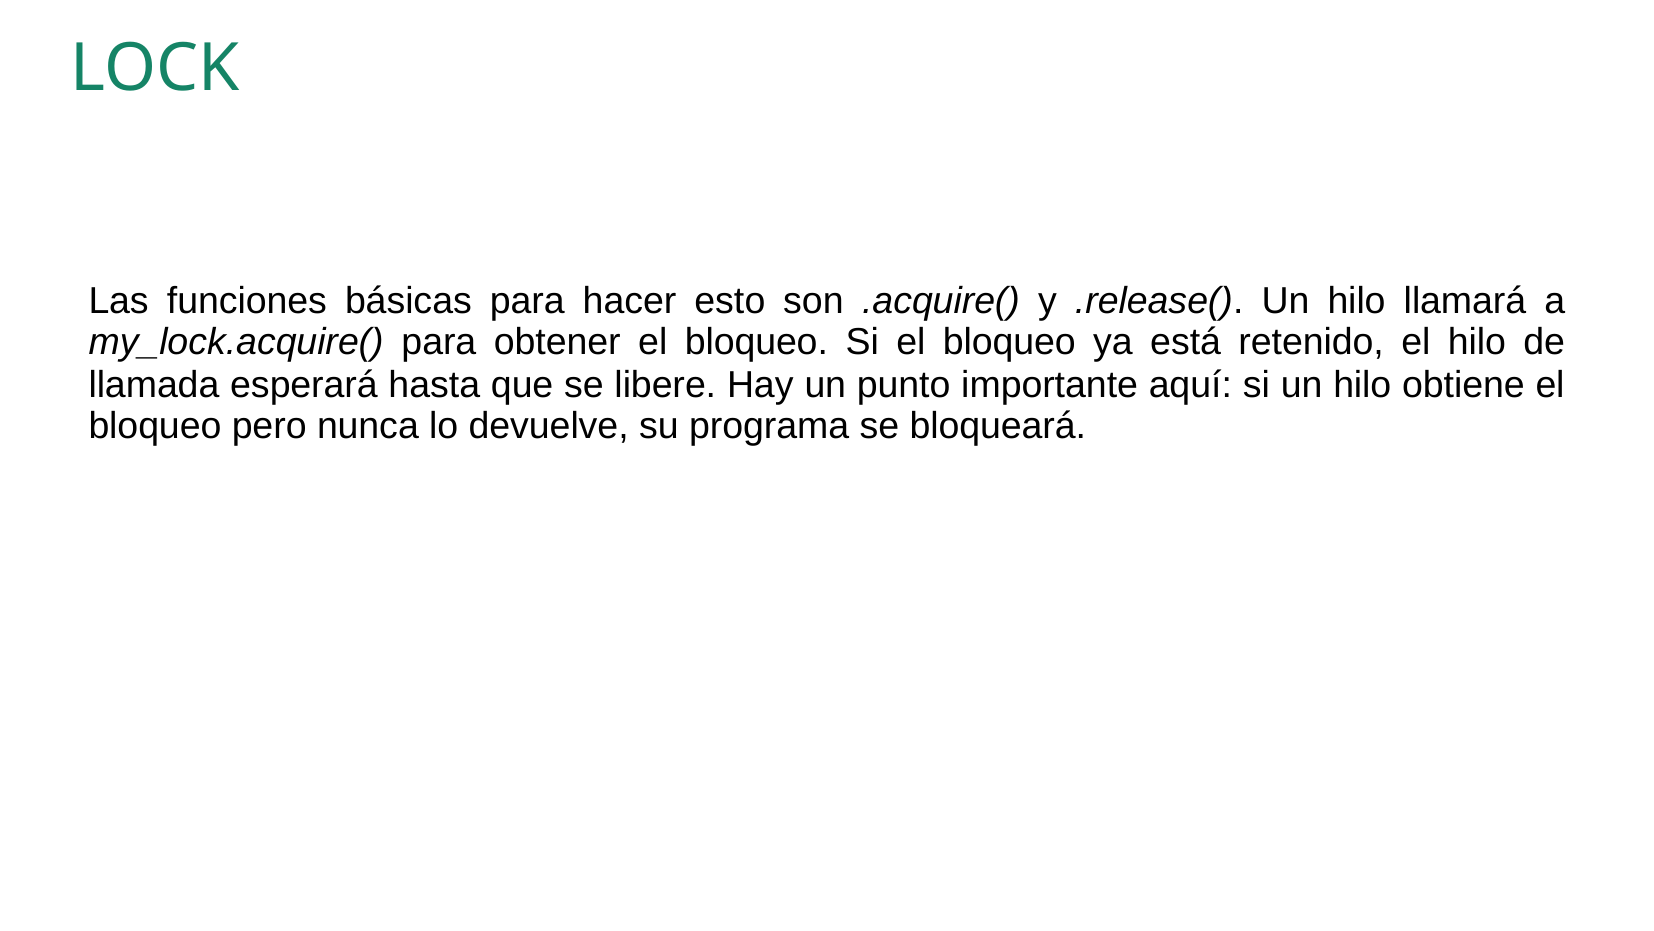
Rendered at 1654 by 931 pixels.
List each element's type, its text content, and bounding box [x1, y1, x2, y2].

title LOCK [70, 0, 1447, 159]
text_box Las funciones básicas para hacer esto son .acquire() y .release(). Un hilo llamará a my_lock.acquire() para obtener el bloqueo. Si el bloqueo ya está retenido, el hilo de llamada esperará hasta que se libere. Hay un punto importante aquí: si un hilo obtiene el bloqueo pero nunca lo devuelve, su programa se bloqueará. [73, 271, 1580, 749]
